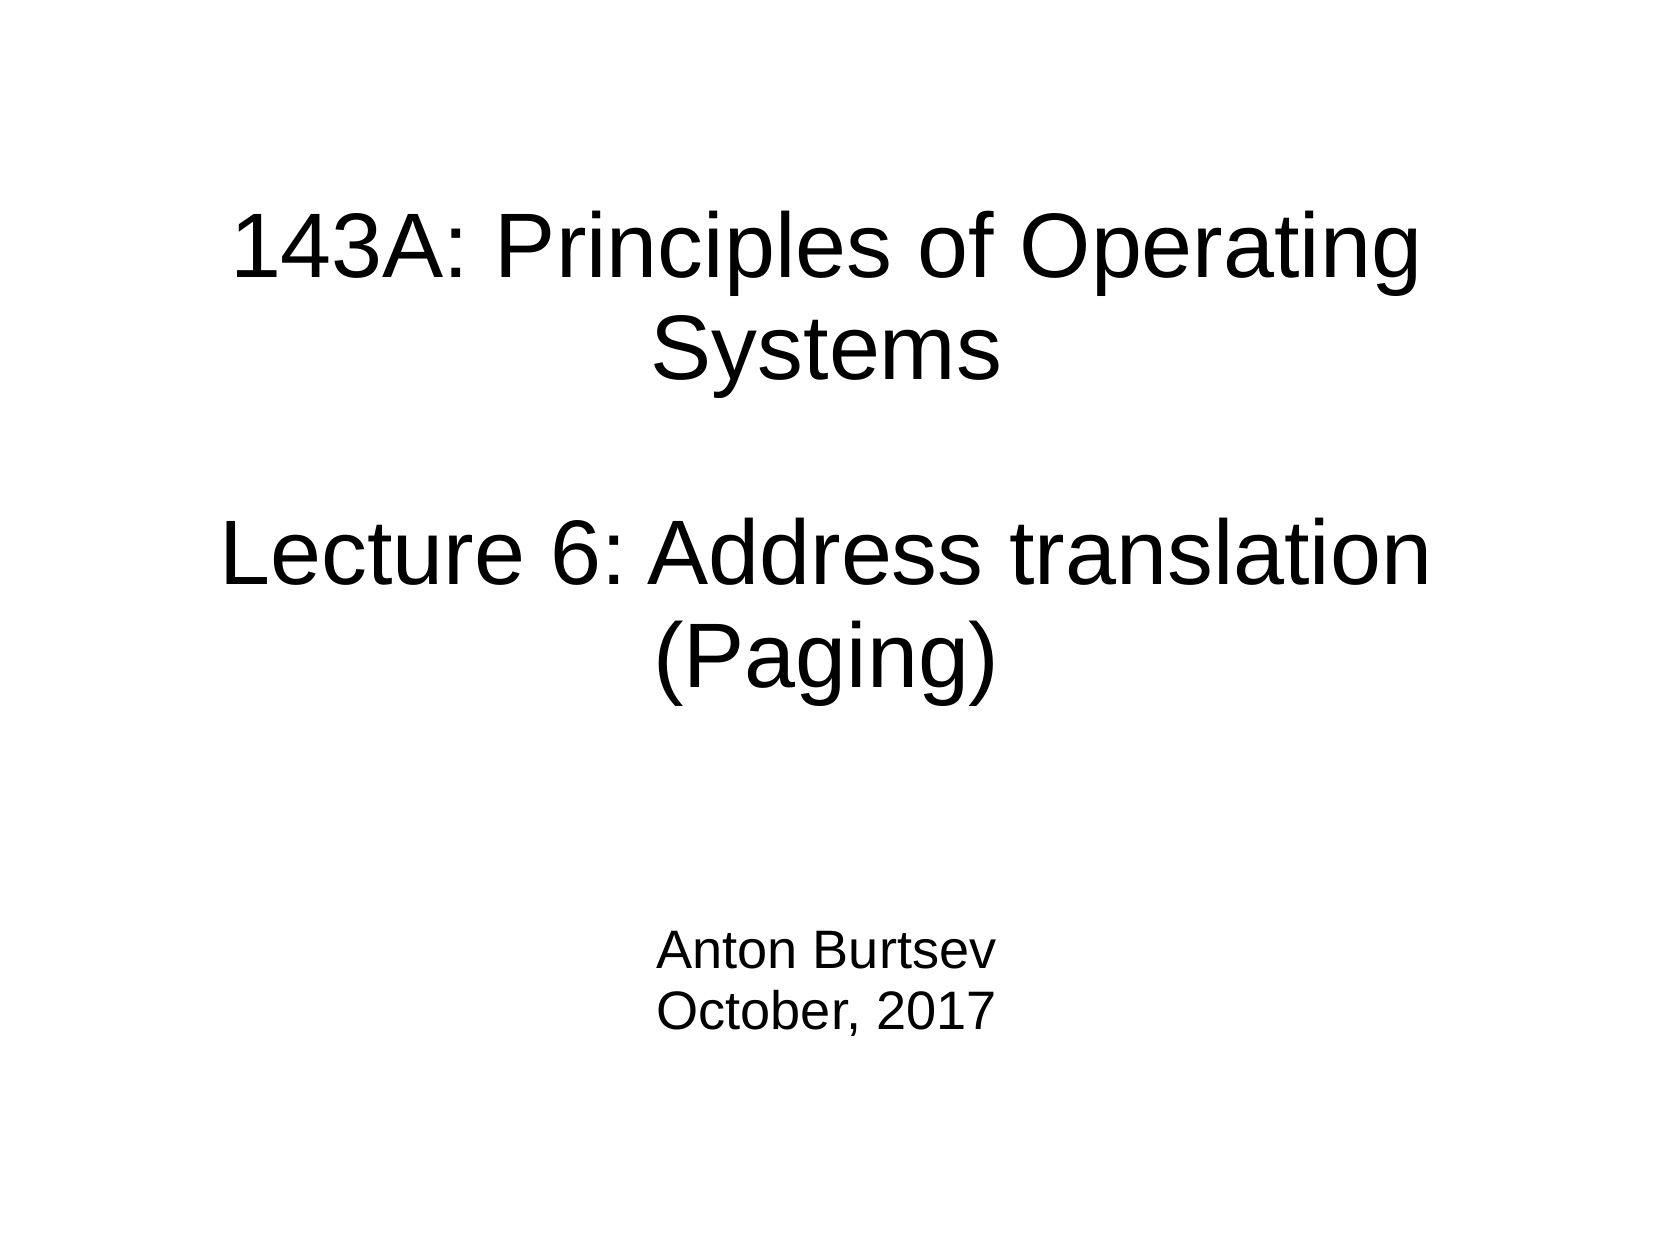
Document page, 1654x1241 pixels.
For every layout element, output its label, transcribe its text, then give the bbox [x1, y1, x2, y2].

title 143A: Principles of Operating Systems Lecture 6: Address translation (Paging) [82, 113, 1571, 637]
subtitle Anton Burtsev October, 2017 [82, 637, 1571, 1109]
